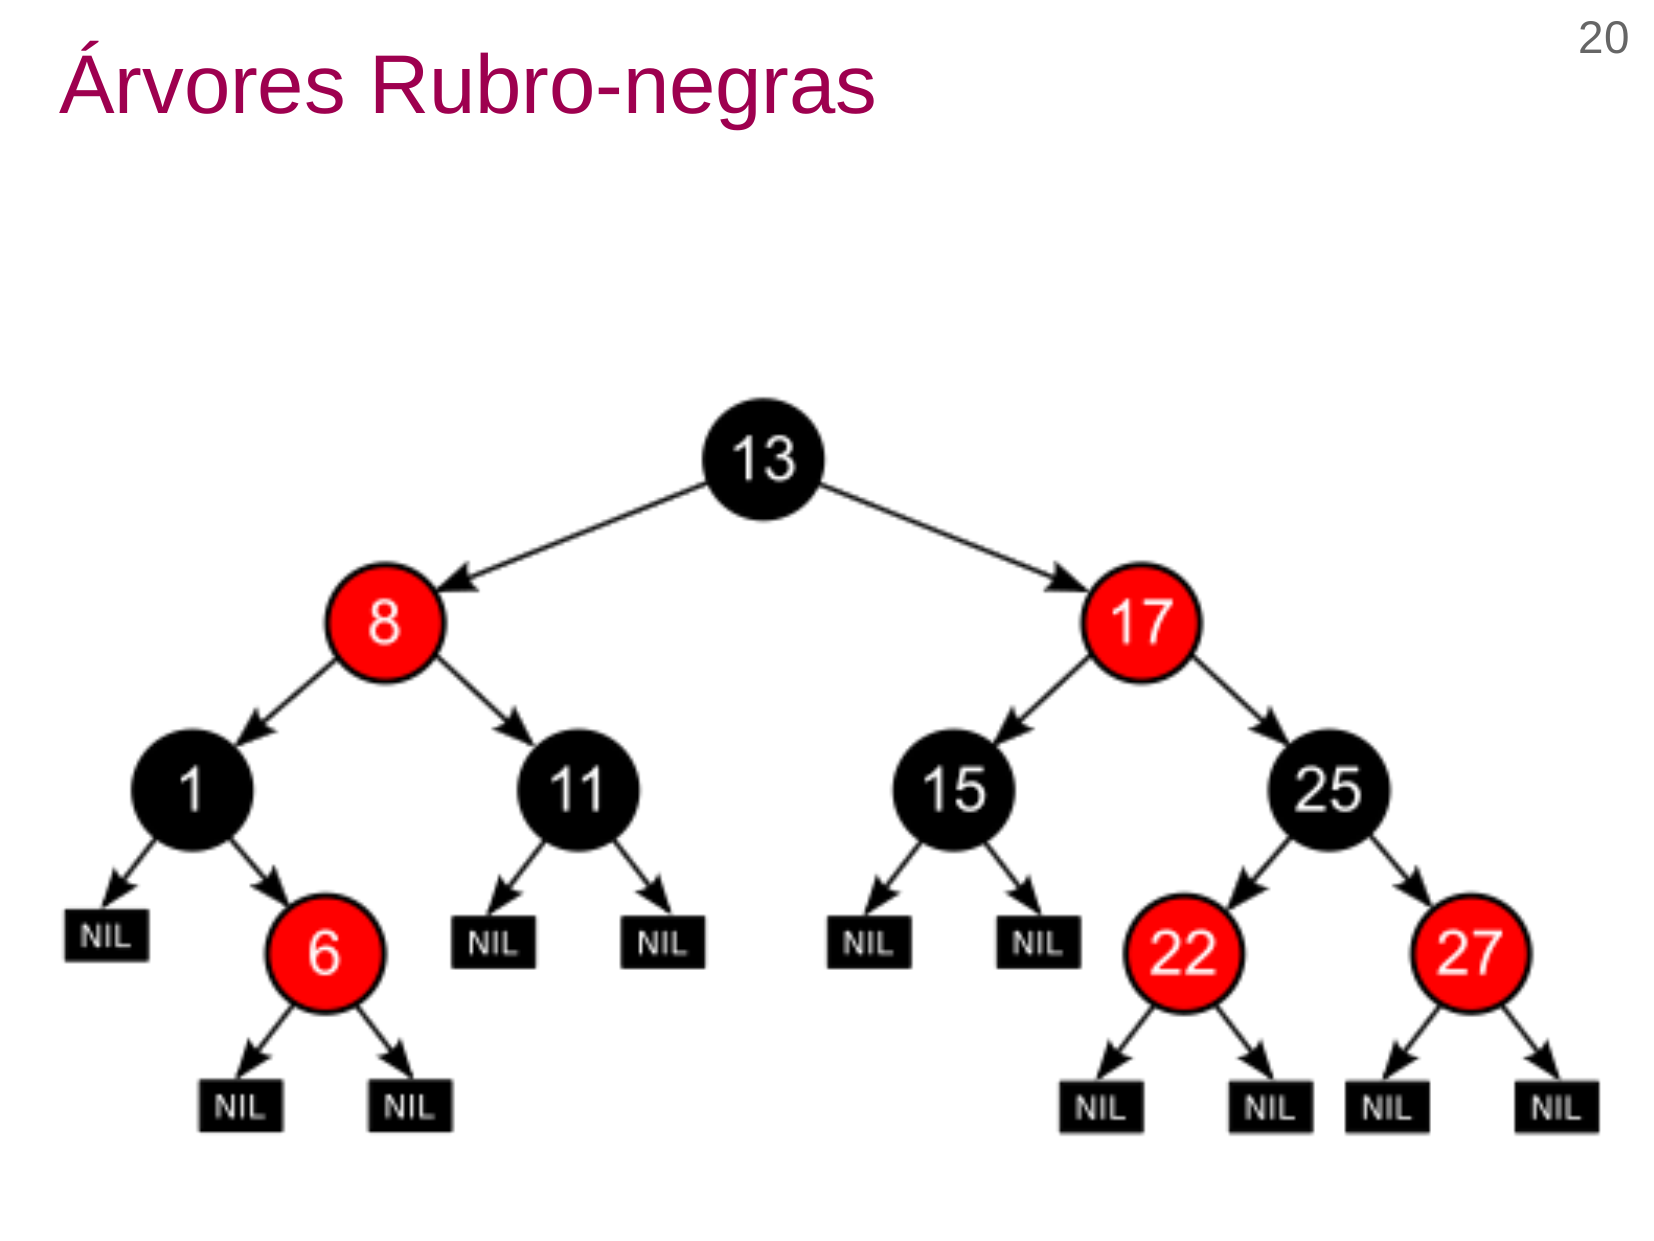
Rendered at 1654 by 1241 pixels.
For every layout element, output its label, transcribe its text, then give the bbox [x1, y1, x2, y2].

picture [44, 383, 1613, 1152]
title Árvores Rubro-negras [59, 29, 1595, 148]
